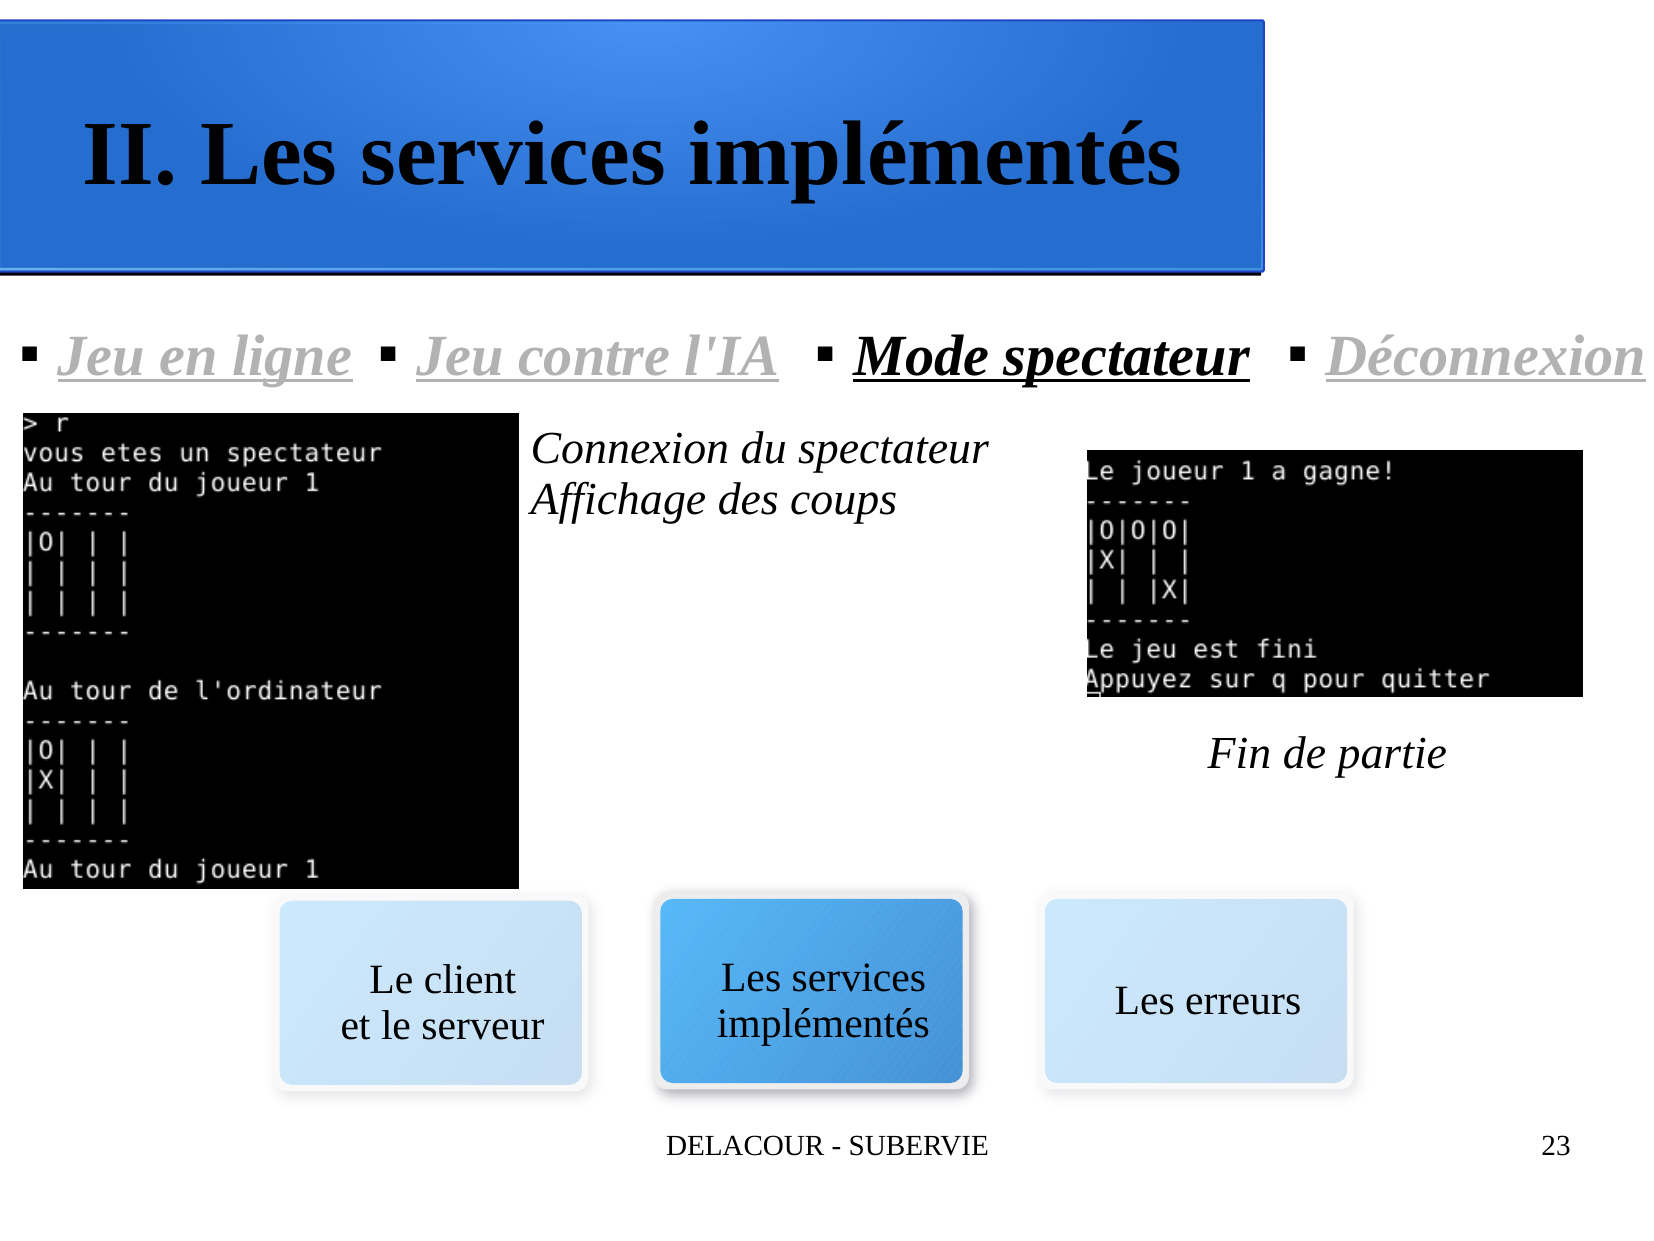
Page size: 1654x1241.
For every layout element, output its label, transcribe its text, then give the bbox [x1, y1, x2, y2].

text_box Jeu en ligne [7, 315, 366, 461]
text_box Déconnexion [1275, 315, 1654, 461]
text_box Fin de partie [1192, 720, 1463, 787]
picture [23, 413, 624, 1124]
picture [1027, 878, 1389, 1123]
picture [643, 878, 1004, 1123]
text_box Connexion du spectateur Affichage des coups [515, 415, 1005, 532]
text_box Jeu contre l'IA [366, 315, 815, 415]
picture [1087, 450, 1583, 697]
title II. Les services implémentés [82, 94, 1264, 213]
text_box Mode spectateur [803, 315, 1275, 408]
